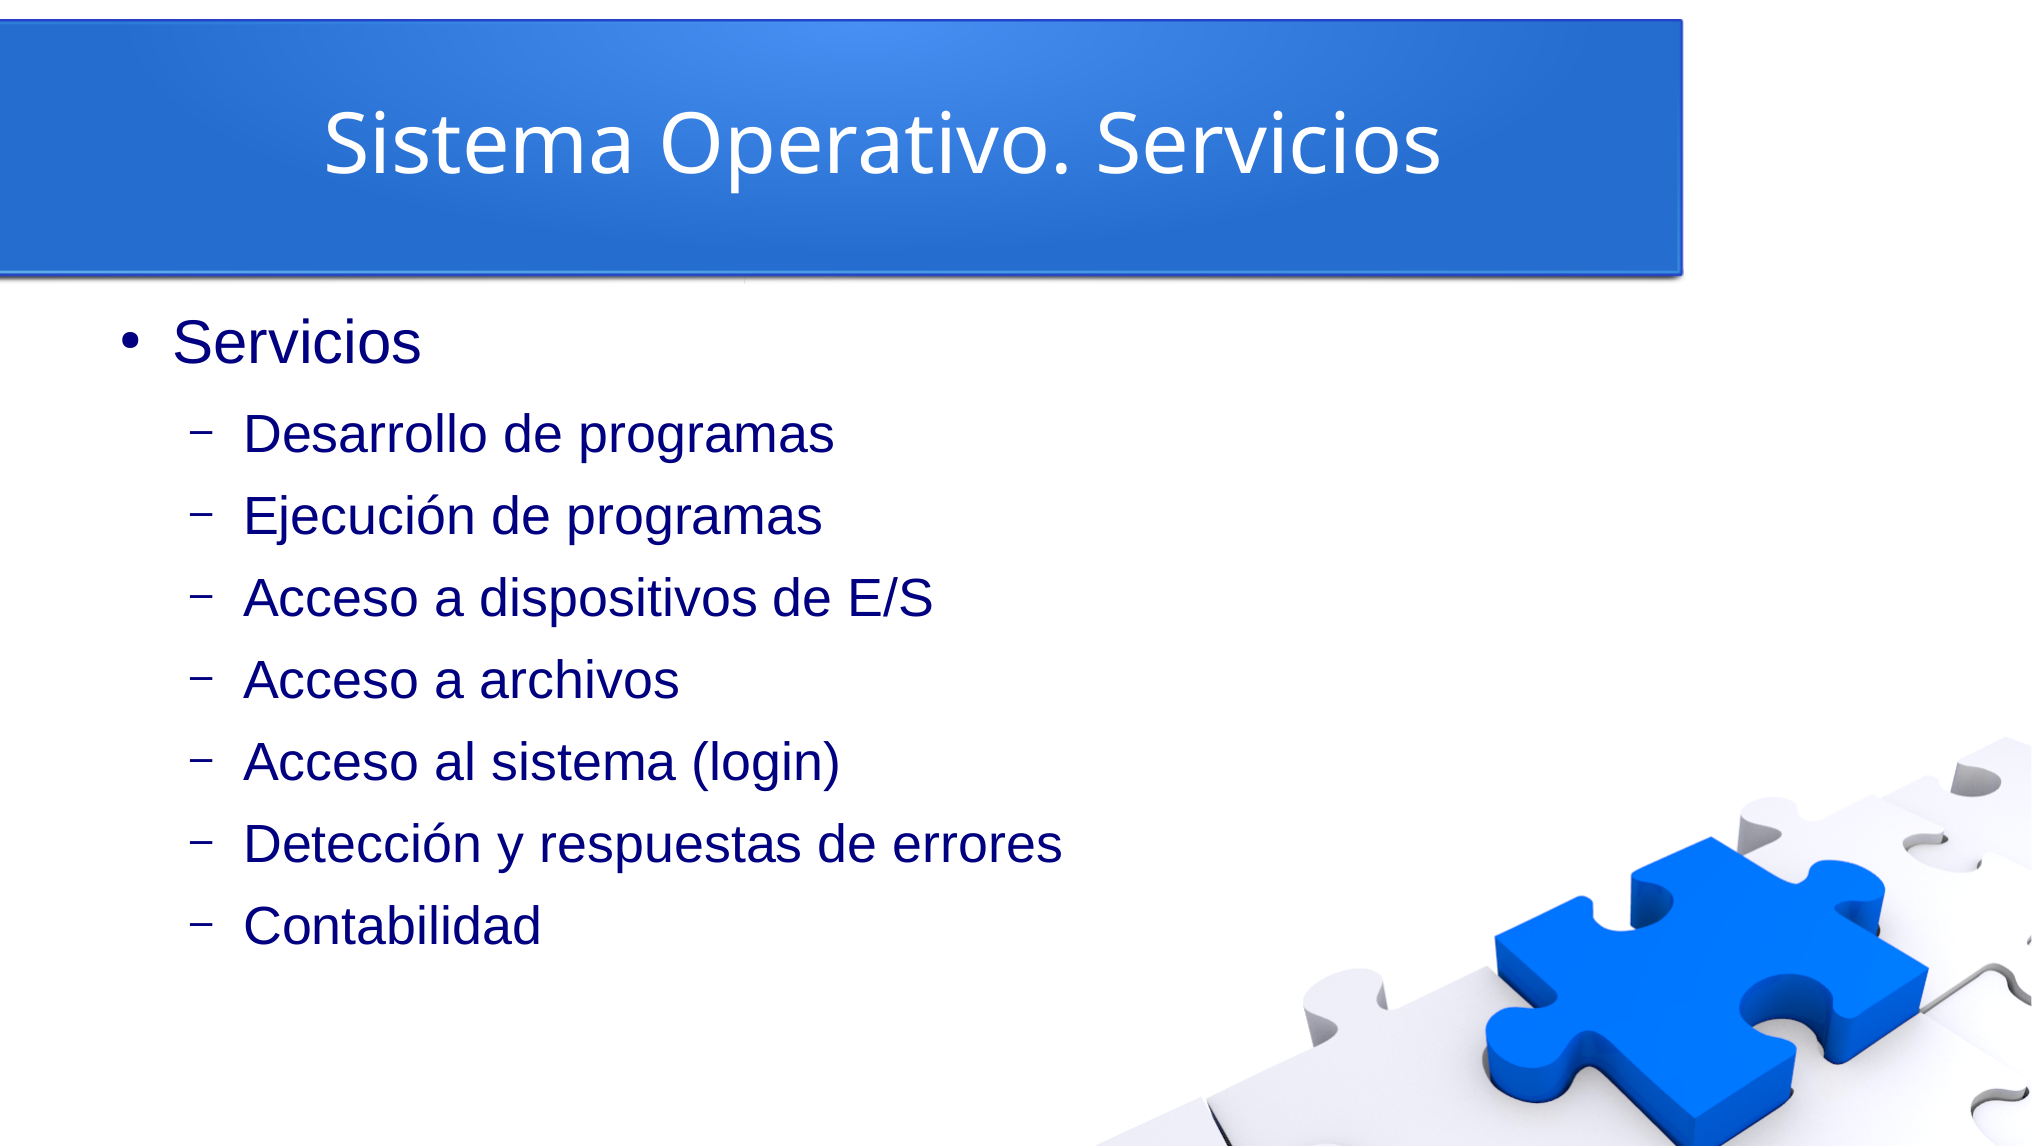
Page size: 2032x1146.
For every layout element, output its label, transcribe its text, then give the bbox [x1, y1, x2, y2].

picture [1071, 605, 2032, 1146]
list Servicios Desarrollo de programas Ejecución de programas Acceso a dispositivos de E/S Acceso a archivos Acceso al sistema (login) Detección y respuestas de errores Contabilidad [101, 307, 1619, 957]
picture [0, 19, 1689, 284]
title Sistema Operativo. Servicios [101, 45, 1666, 237]
